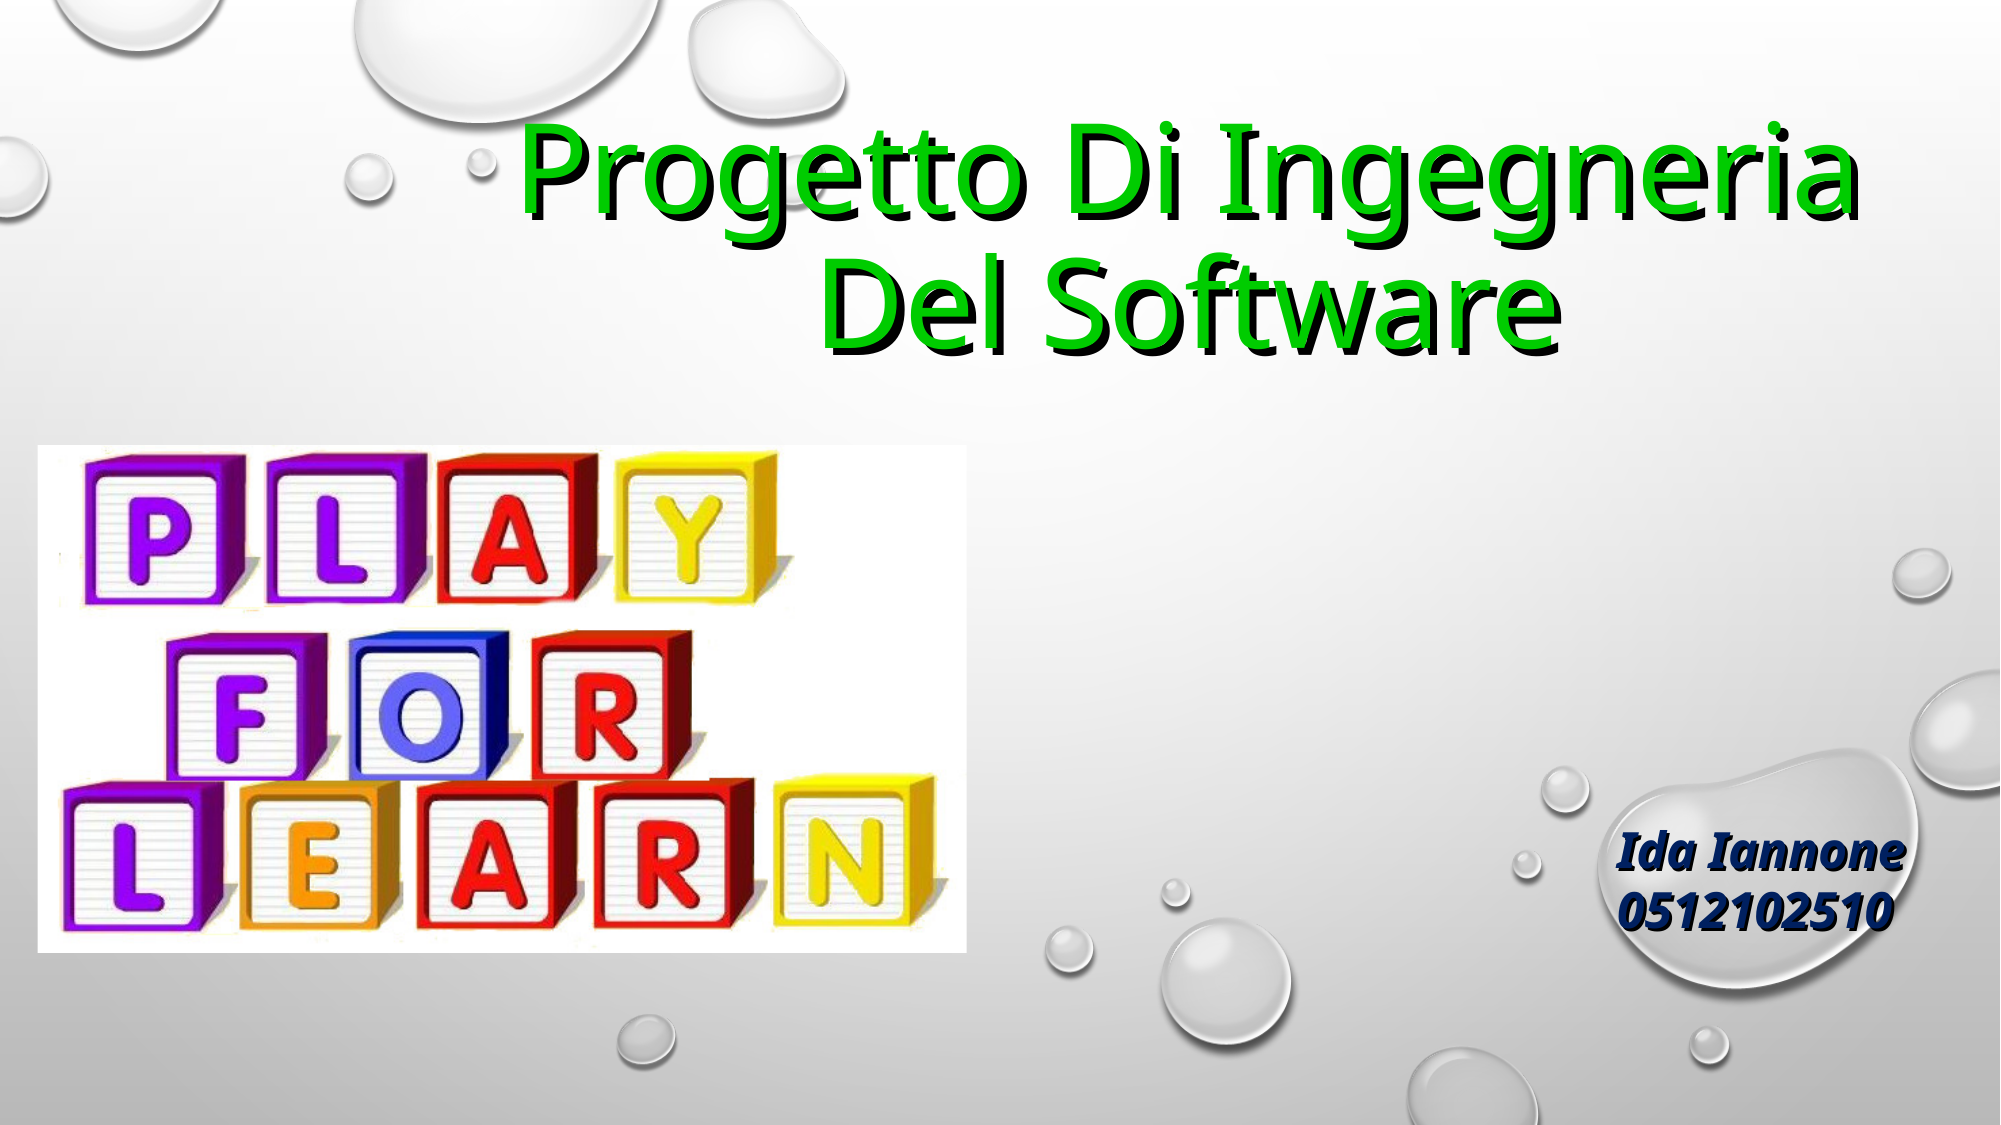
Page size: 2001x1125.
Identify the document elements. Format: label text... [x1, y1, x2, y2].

title Progetto Di Ingegneria Del Software [474, 0, 1901, 383]
picture [37, 445, 967, 953]
text_box Ida Iannone 0512102510 [1602, 811, 1941, 993]
